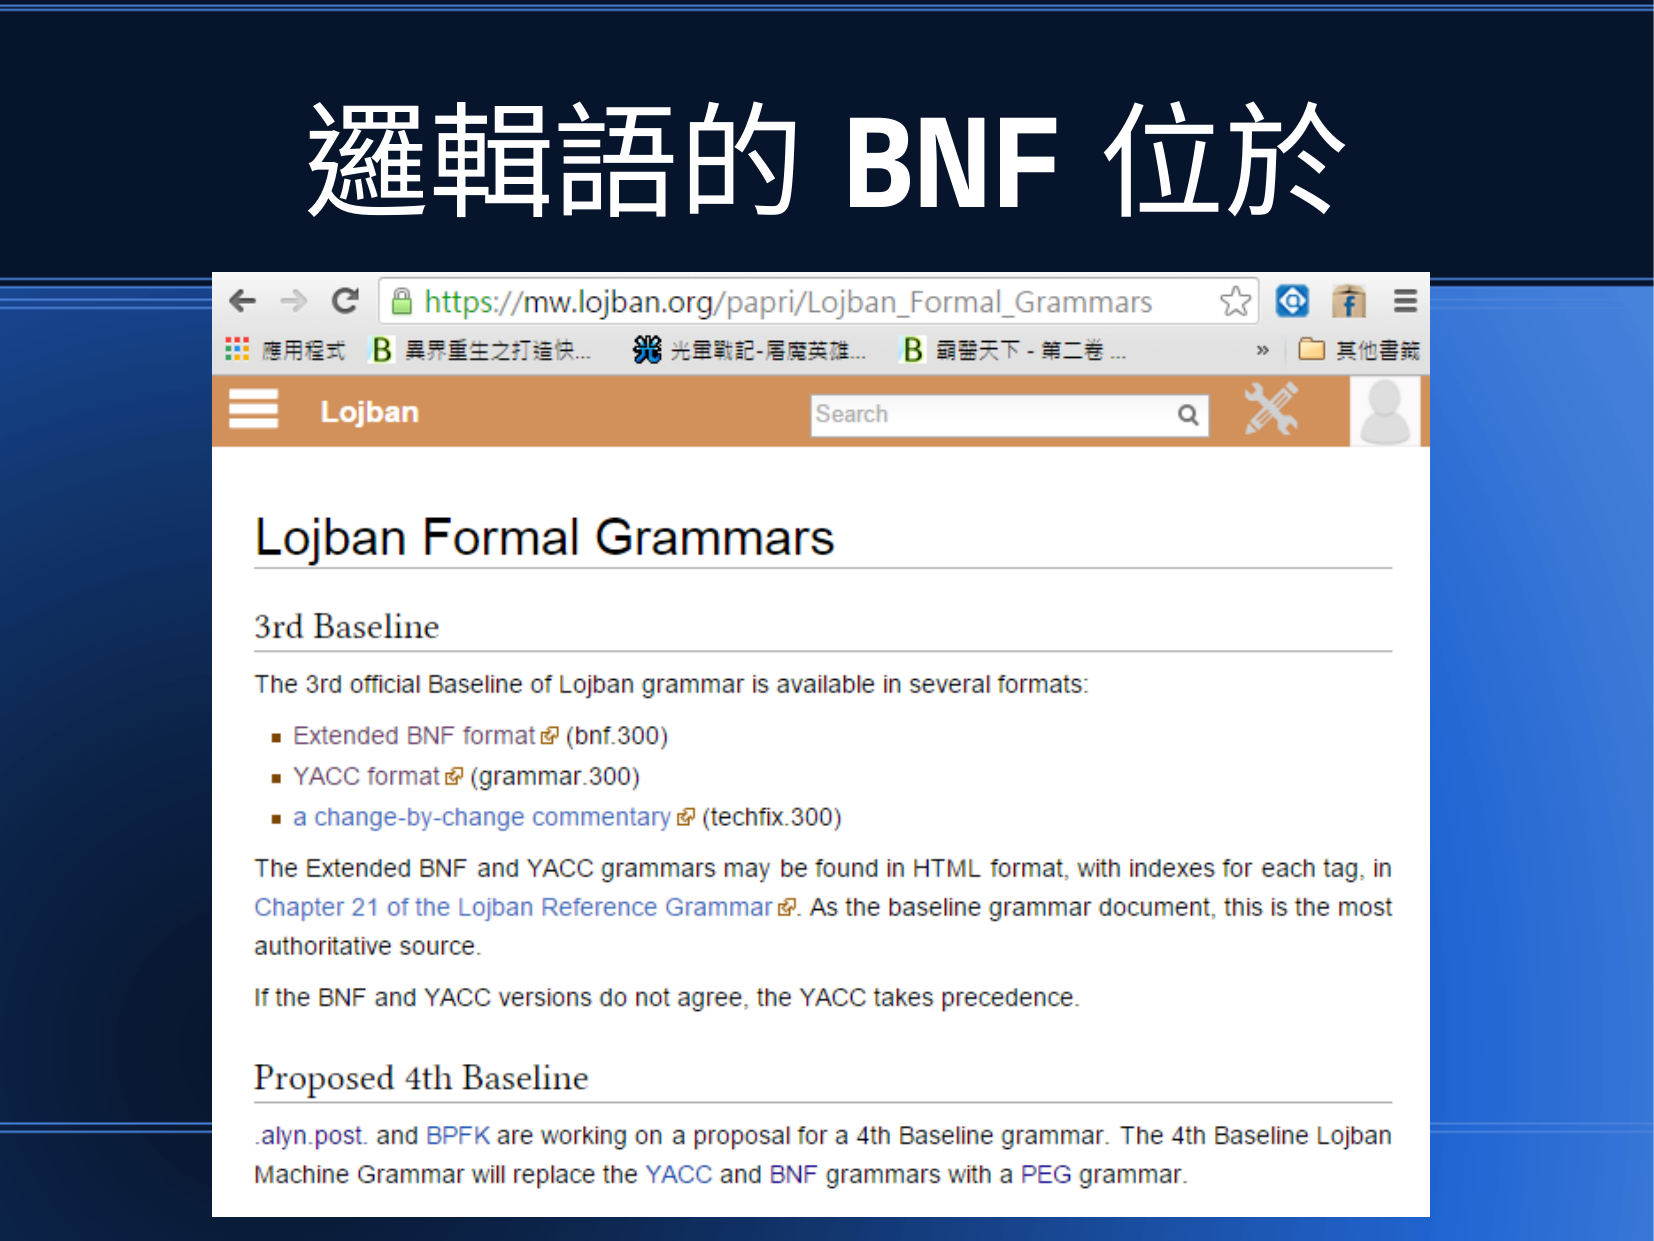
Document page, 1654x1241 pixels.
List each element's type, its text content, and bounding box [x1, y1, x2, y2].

picture [0, 0, 1654, 1241]
title 邏輯語的BNF位於 [82, 49, 1571, 257]
